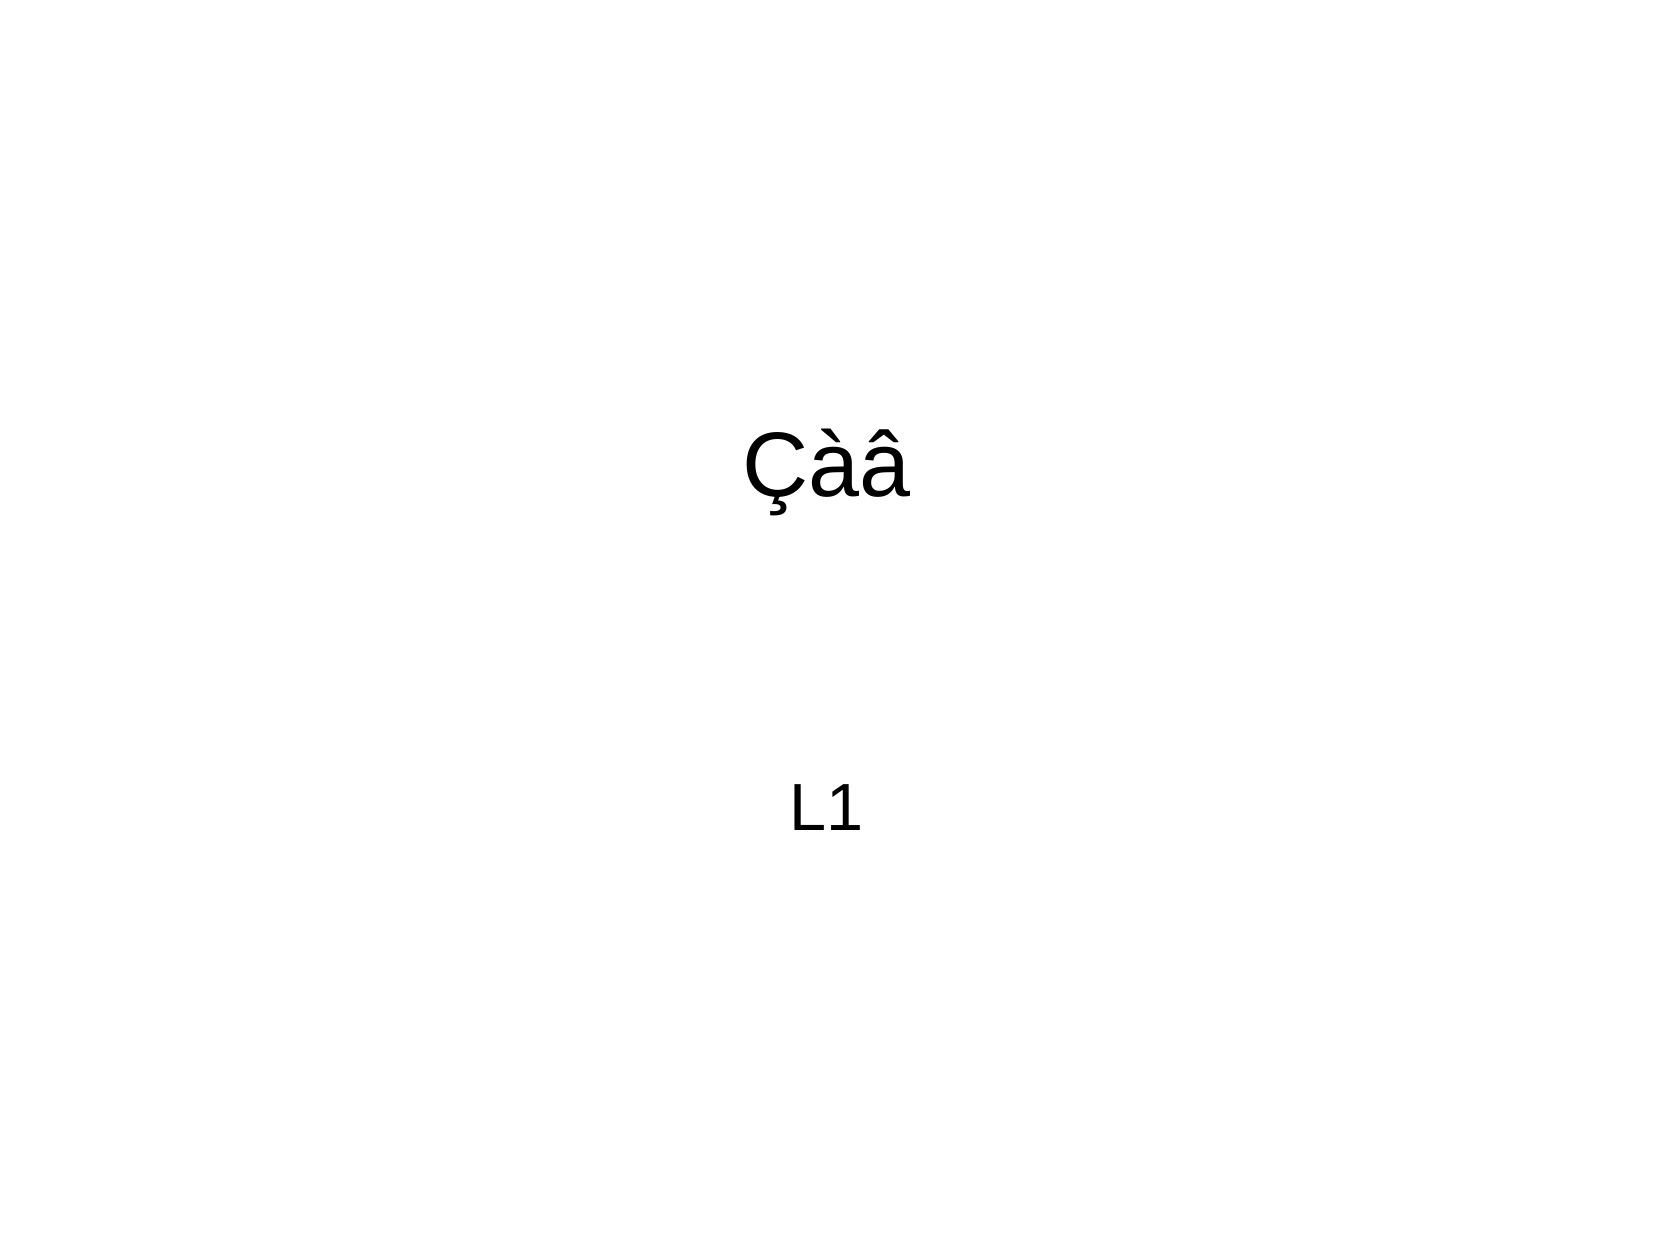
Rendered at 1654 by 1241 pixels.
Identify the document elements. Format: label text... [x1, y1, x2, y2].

title Çàâ [122, 339, 1531, 590]
subtitle L1 [247, 656, 1407, 958]
